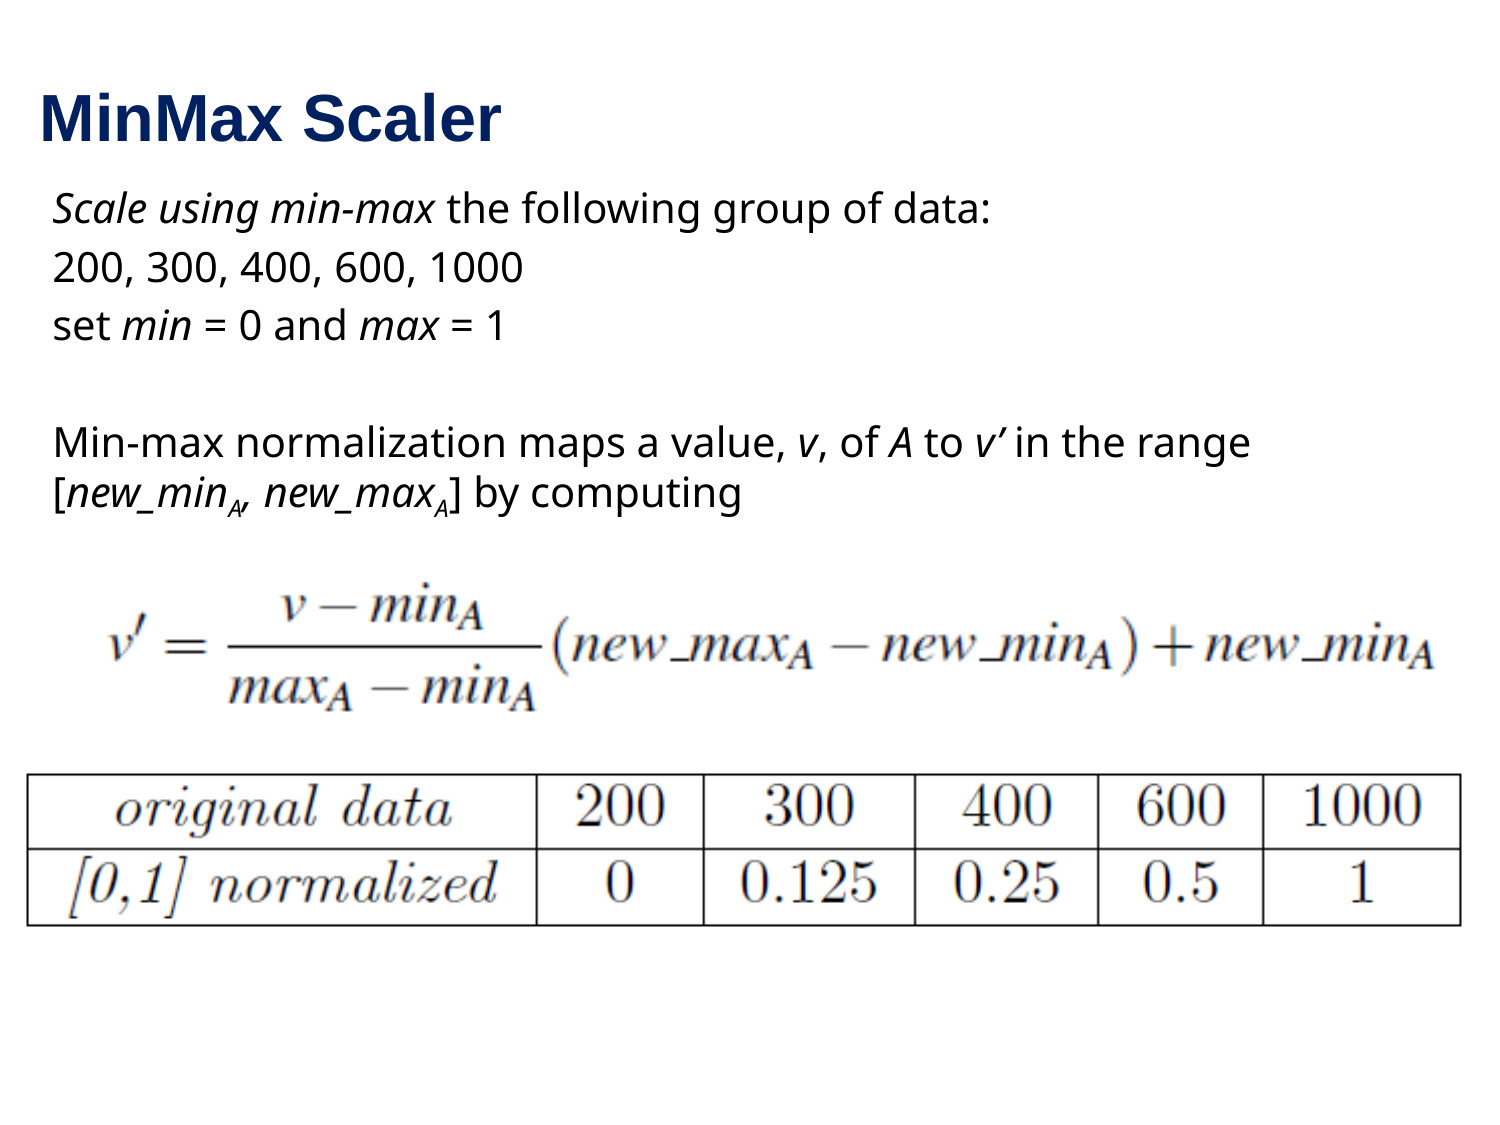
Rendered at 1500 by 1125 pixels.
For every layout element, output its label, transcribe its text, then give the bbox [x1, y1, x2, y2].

picture [87, 570, 1444, 725]
title MinMax Scaler [24, 24, 1096, 162]
picture [19, 762, 1472, 937]
list Scale using min-max the following group of data: 200, 300, 400, 600, 1000 set min = 0 and max = 1 Min-max normalization maps a value, v, of A to v’ in the range [new_minA, new_maxA] by computing [37, 174, 1387, 612]
